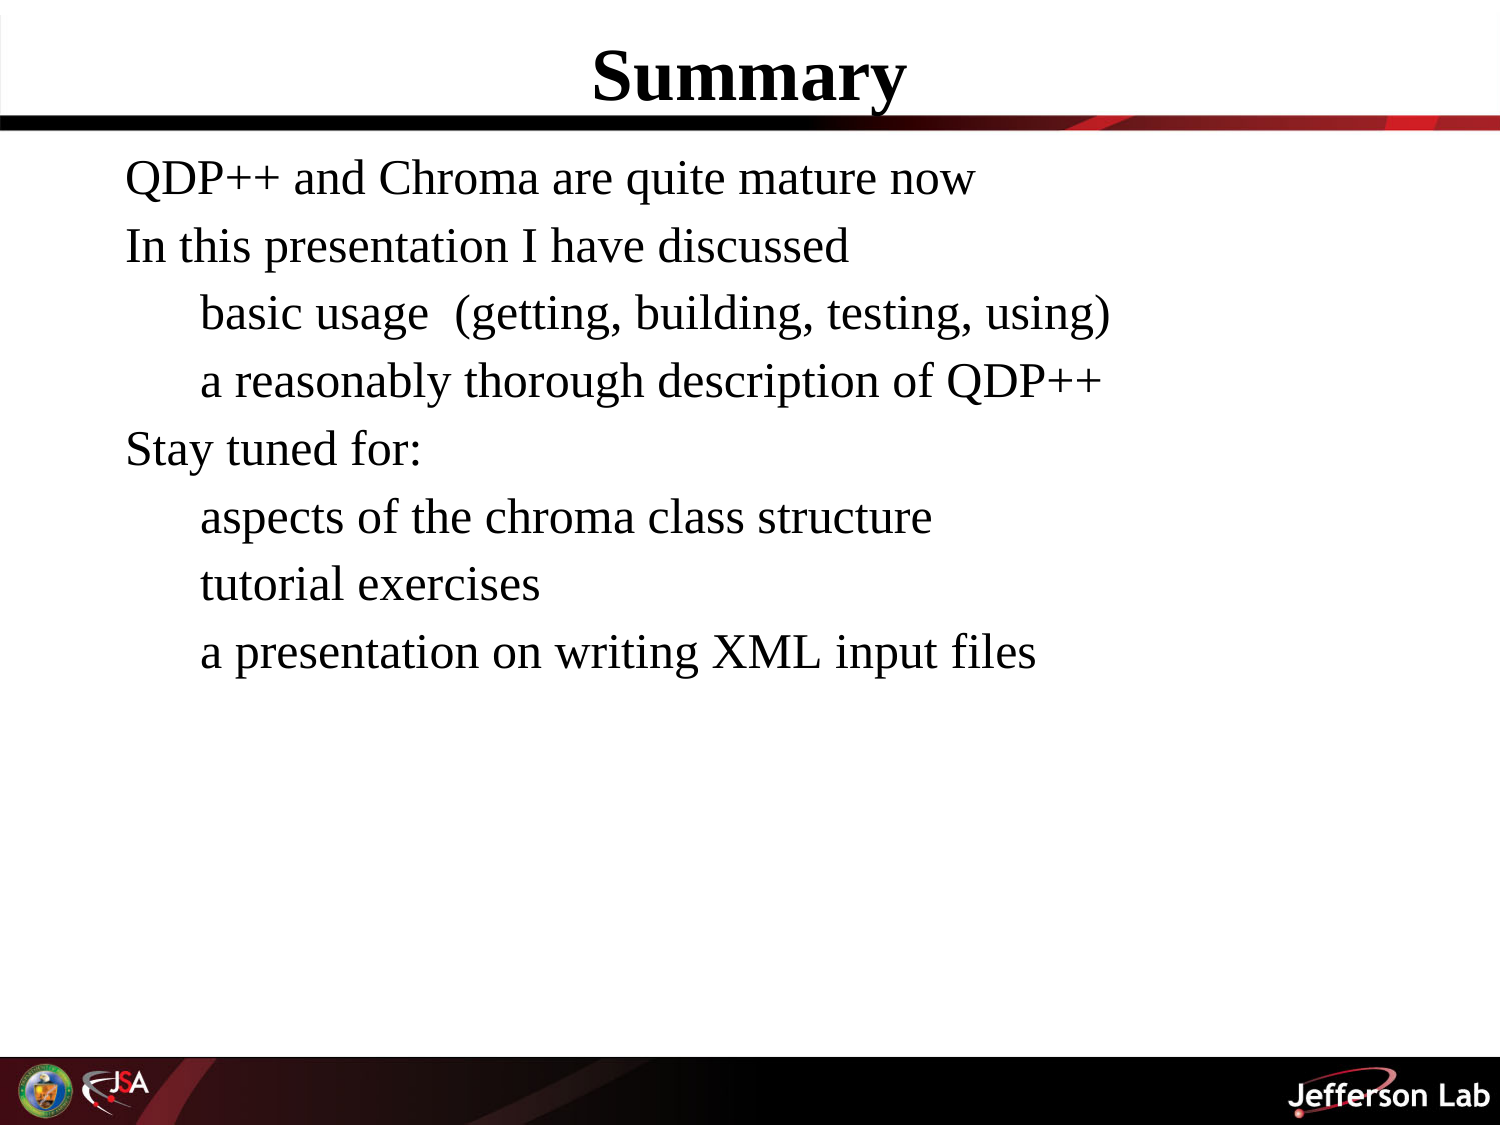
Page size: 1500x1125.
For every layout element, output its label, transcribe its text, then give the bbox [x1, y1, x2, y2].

title Summary [112, 0, 1388, 151]
picture [0, 0, 1500, 1125]
list QDP++ and Chroma are quite mature now In this presentation I have discussed basic usage (getting, building, testing, using) a reasonably thorough description of QDP++ Stay tuned for: aspects of the chroma class structure tutorial exercises a presentation on writing XML input files [125, 149, 1401, 1011]
